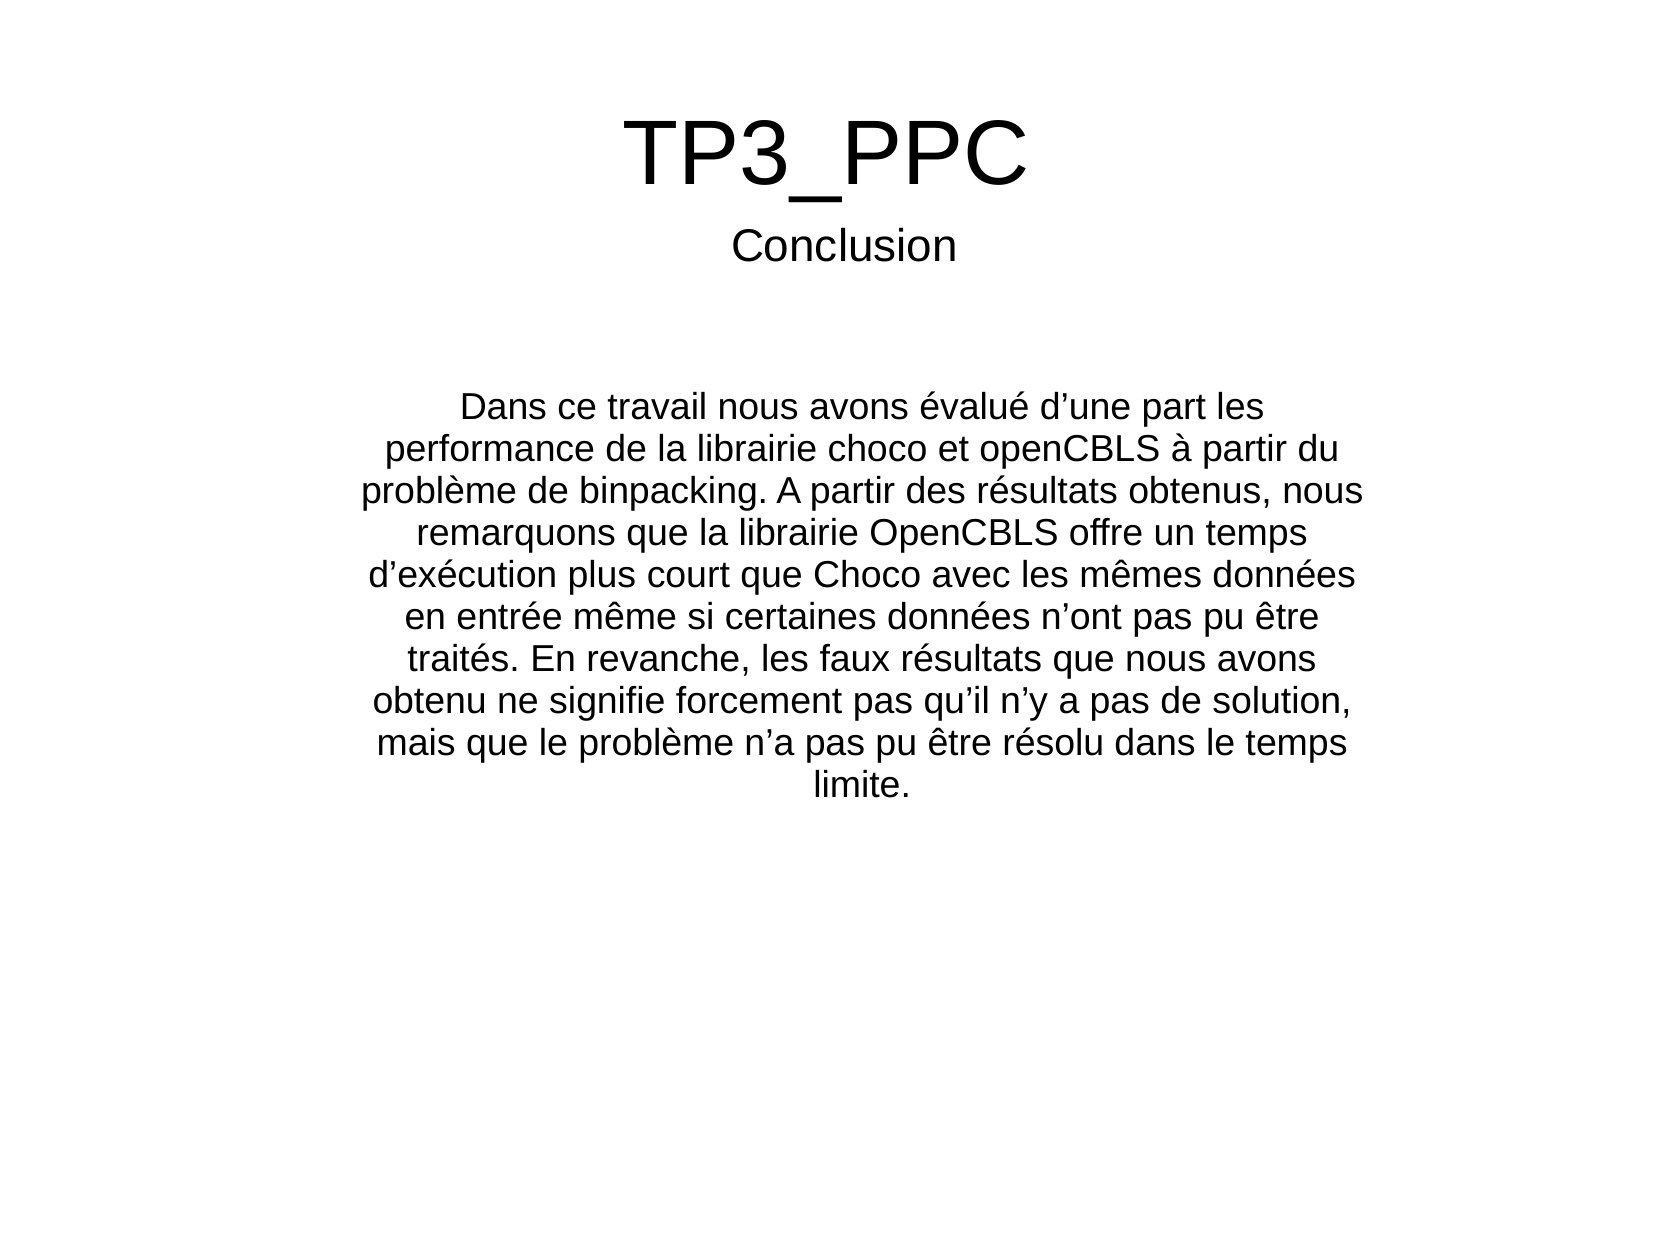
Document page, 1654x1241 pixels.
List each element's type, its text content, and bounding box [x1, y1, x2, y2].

title TP3_PPC [82, 49, 1571, 257]
text_box Conclusion [366, 212, 1323, 279]
text_box Dans ce travail nous avons évalué d’une part les performance de la librairie choco et openCBLS à partir du problème de binpacking. A partir des résultats obtenus, nous remarquons que la librairie OpenCBLS offre un temps d’exécution plus court que Choco avec les mêmes données en entrée même si certaines données n’ont pas pu être traités. En revanche, les faux résultats que nous avons obtenu ne signifie forcement pas qu’il n’y a pas de solution, mais que le problème n’a pas pu être résolu dans le temps limite. [342, 377, 1382, 1063]
